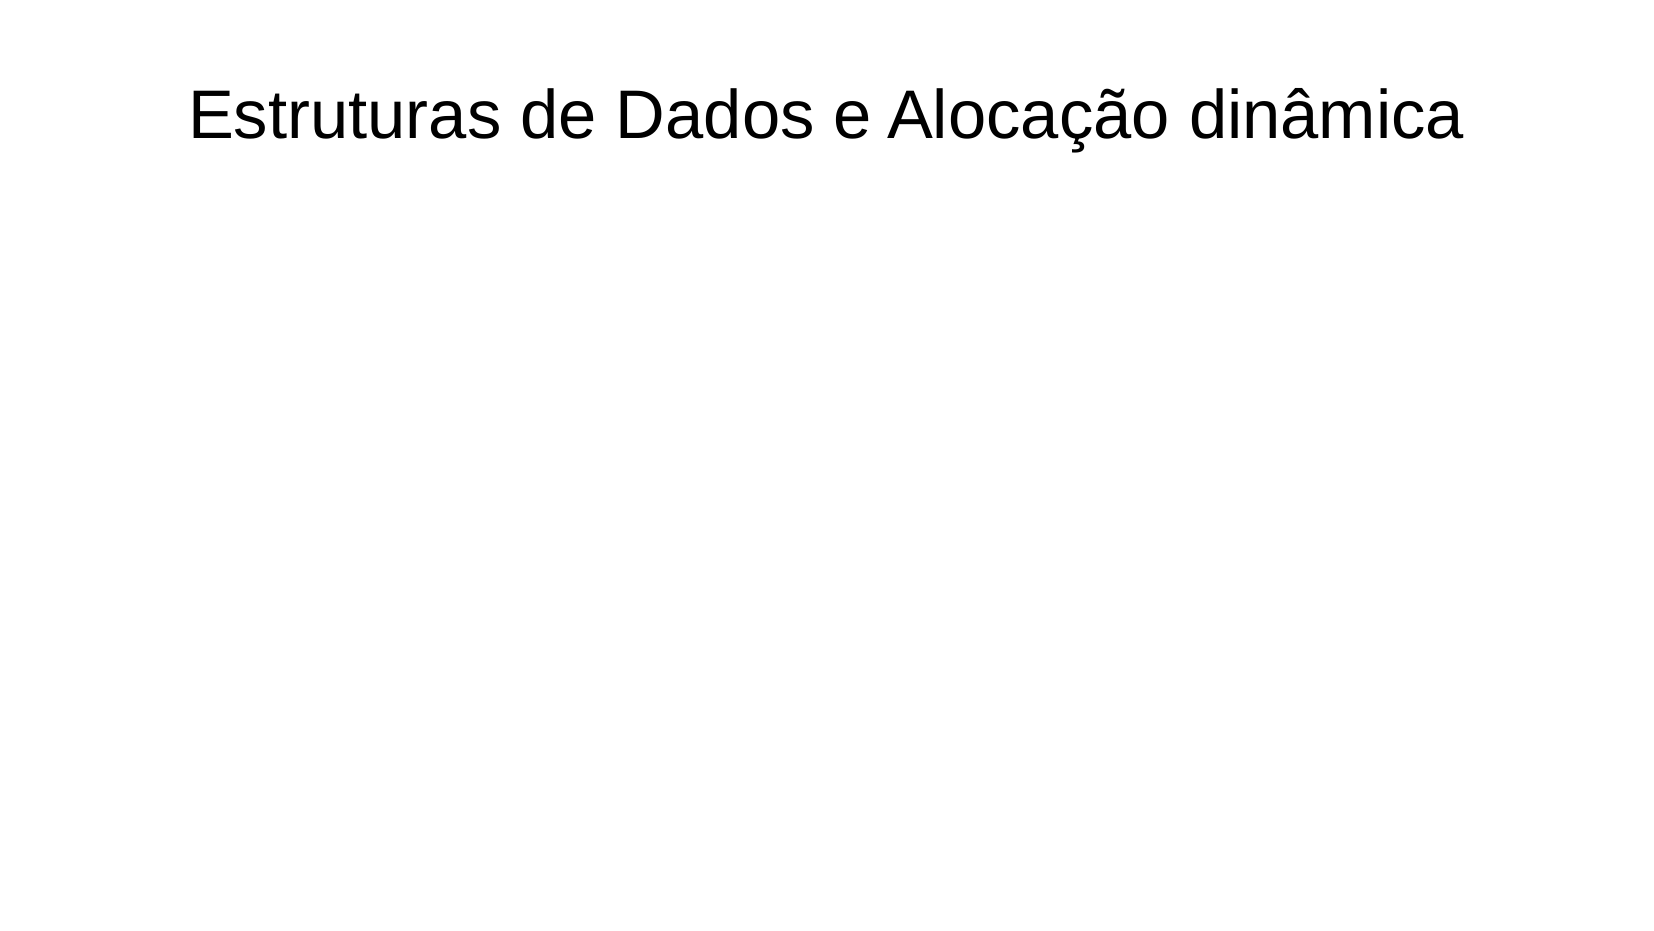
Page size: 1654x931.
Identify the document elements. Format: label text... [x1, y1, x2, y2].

title Estruturas de Dados e Alocação dinâmica [82, 37, 1571, 193]
